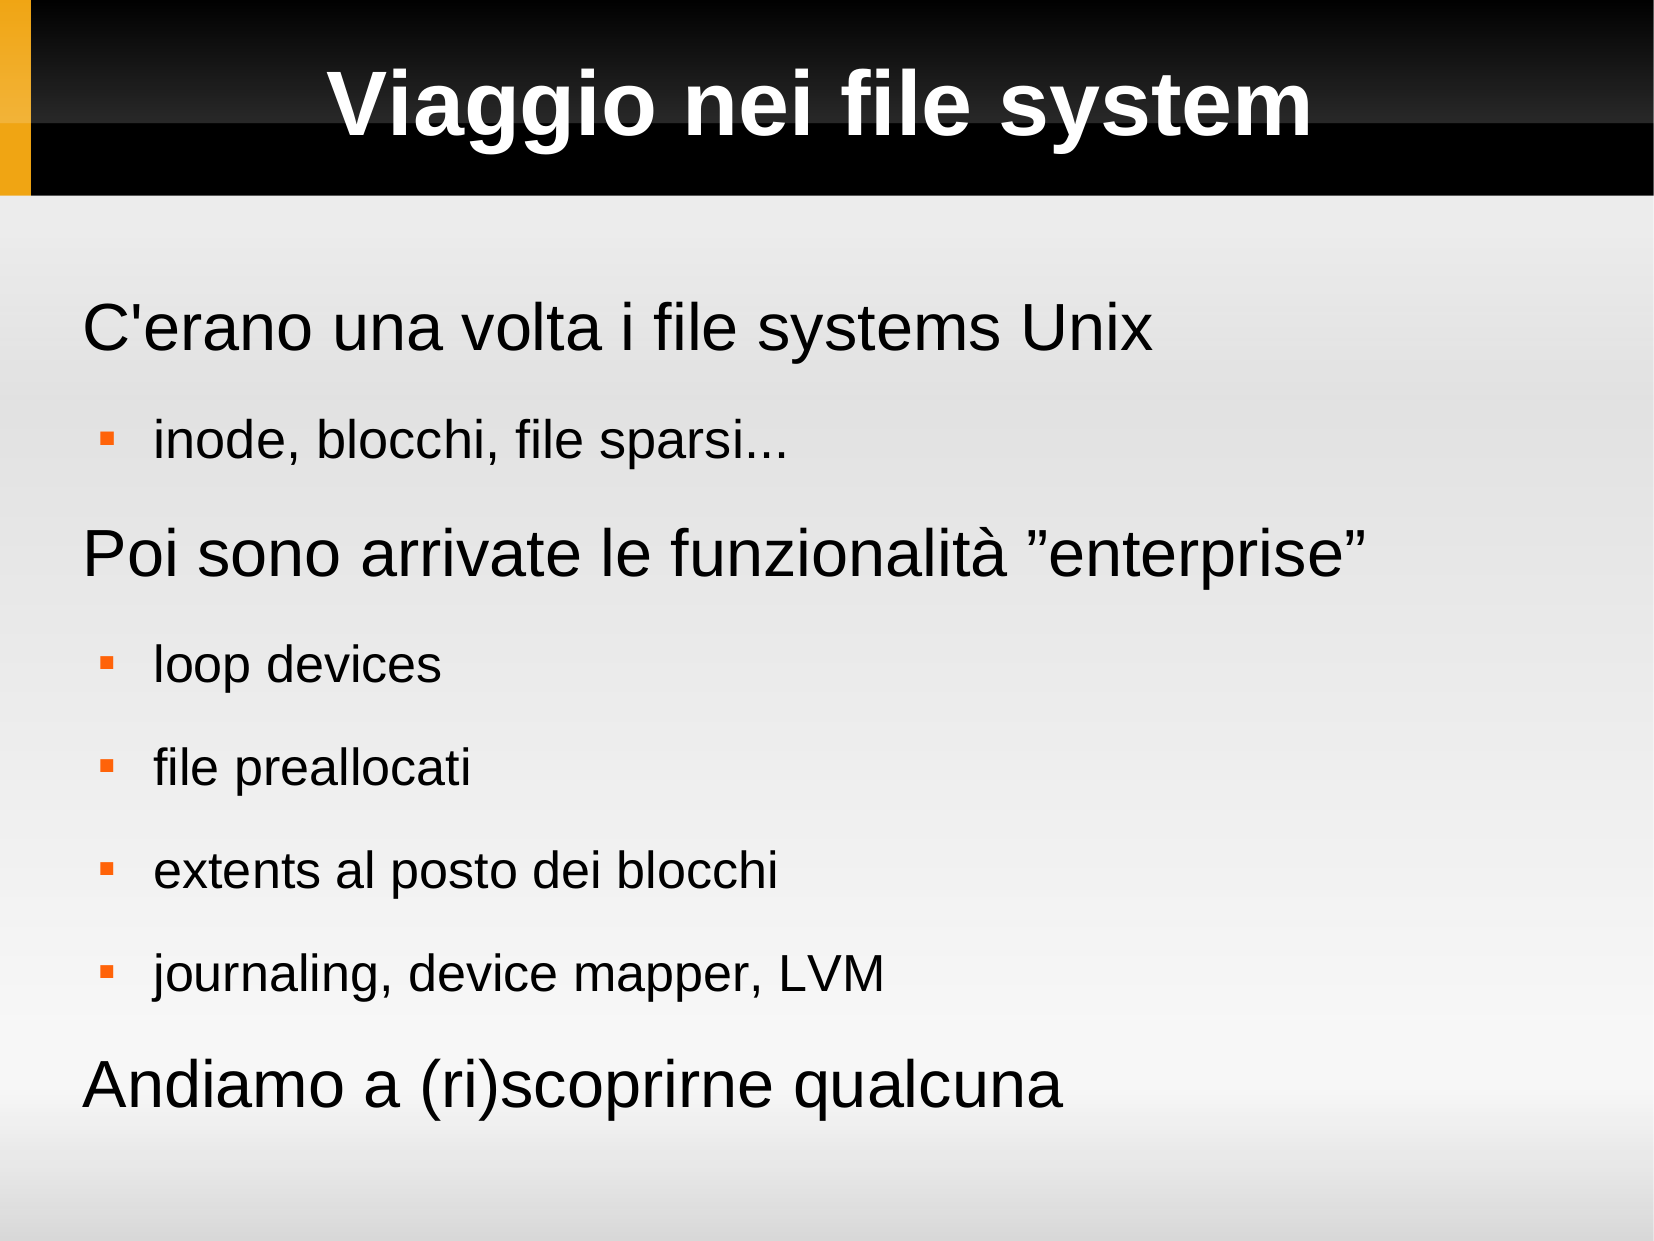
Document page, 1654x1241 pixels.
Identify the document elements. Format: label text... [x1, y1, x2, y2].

title Viaggio nei file system [76, 0, 1565, 208]
list C'erano una volta i file systems Unix inode, blocchi, file sparsi... Poi sono arrivate le funzionalità ”enterprise” loop devices file preallocati extents al posto dei blocchi journaling, device mapper, LVM Andiamo a (ri)scoprirne qualcuna [82, 290, 1571, 1123]
picture [0, 0, 1654, 1241]
